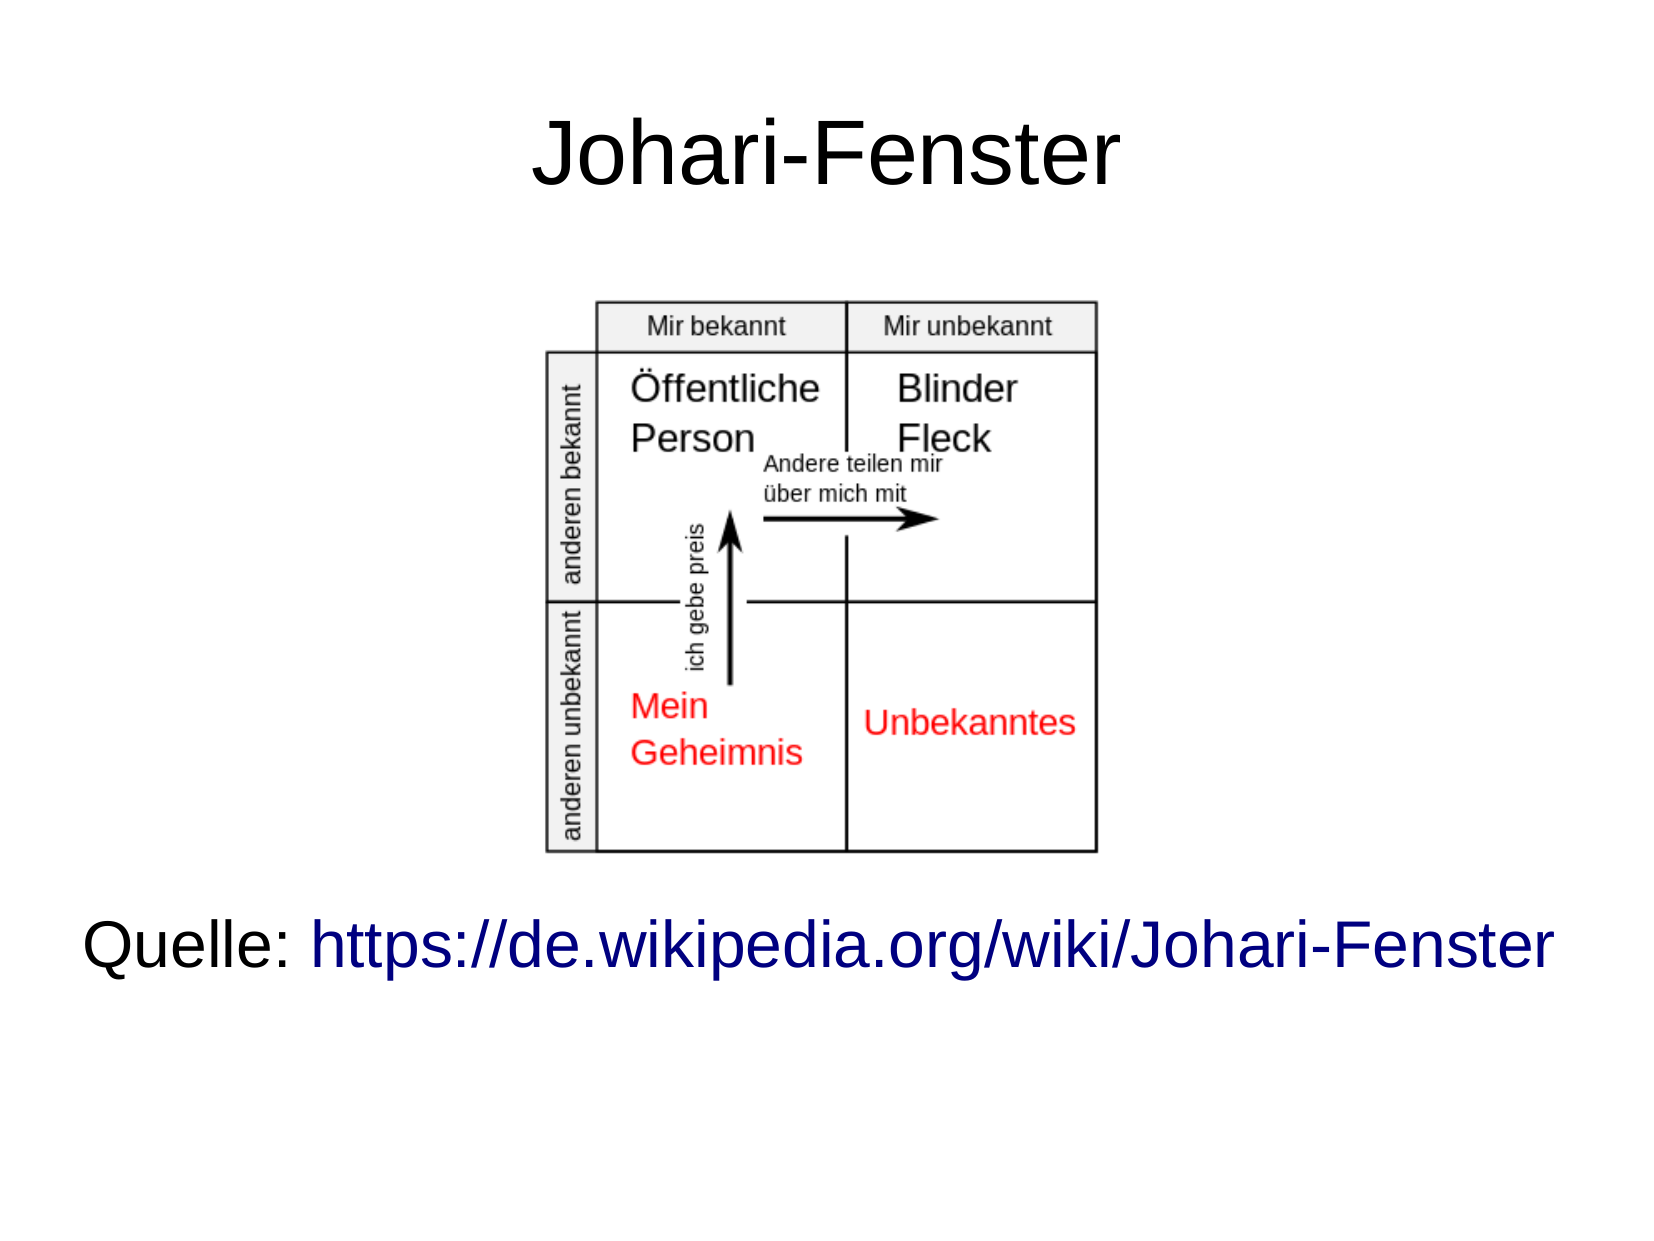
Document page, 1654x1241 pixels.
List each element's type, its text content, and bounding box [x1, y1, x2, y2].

list Quelle: https://de.wikipedia.org/wiki/Johari-Fenster [82, 290, 1571, 1010]
title Johari-Fenster [82, 49, 1571, 257]
picture [514, 269, 1130, 886]
